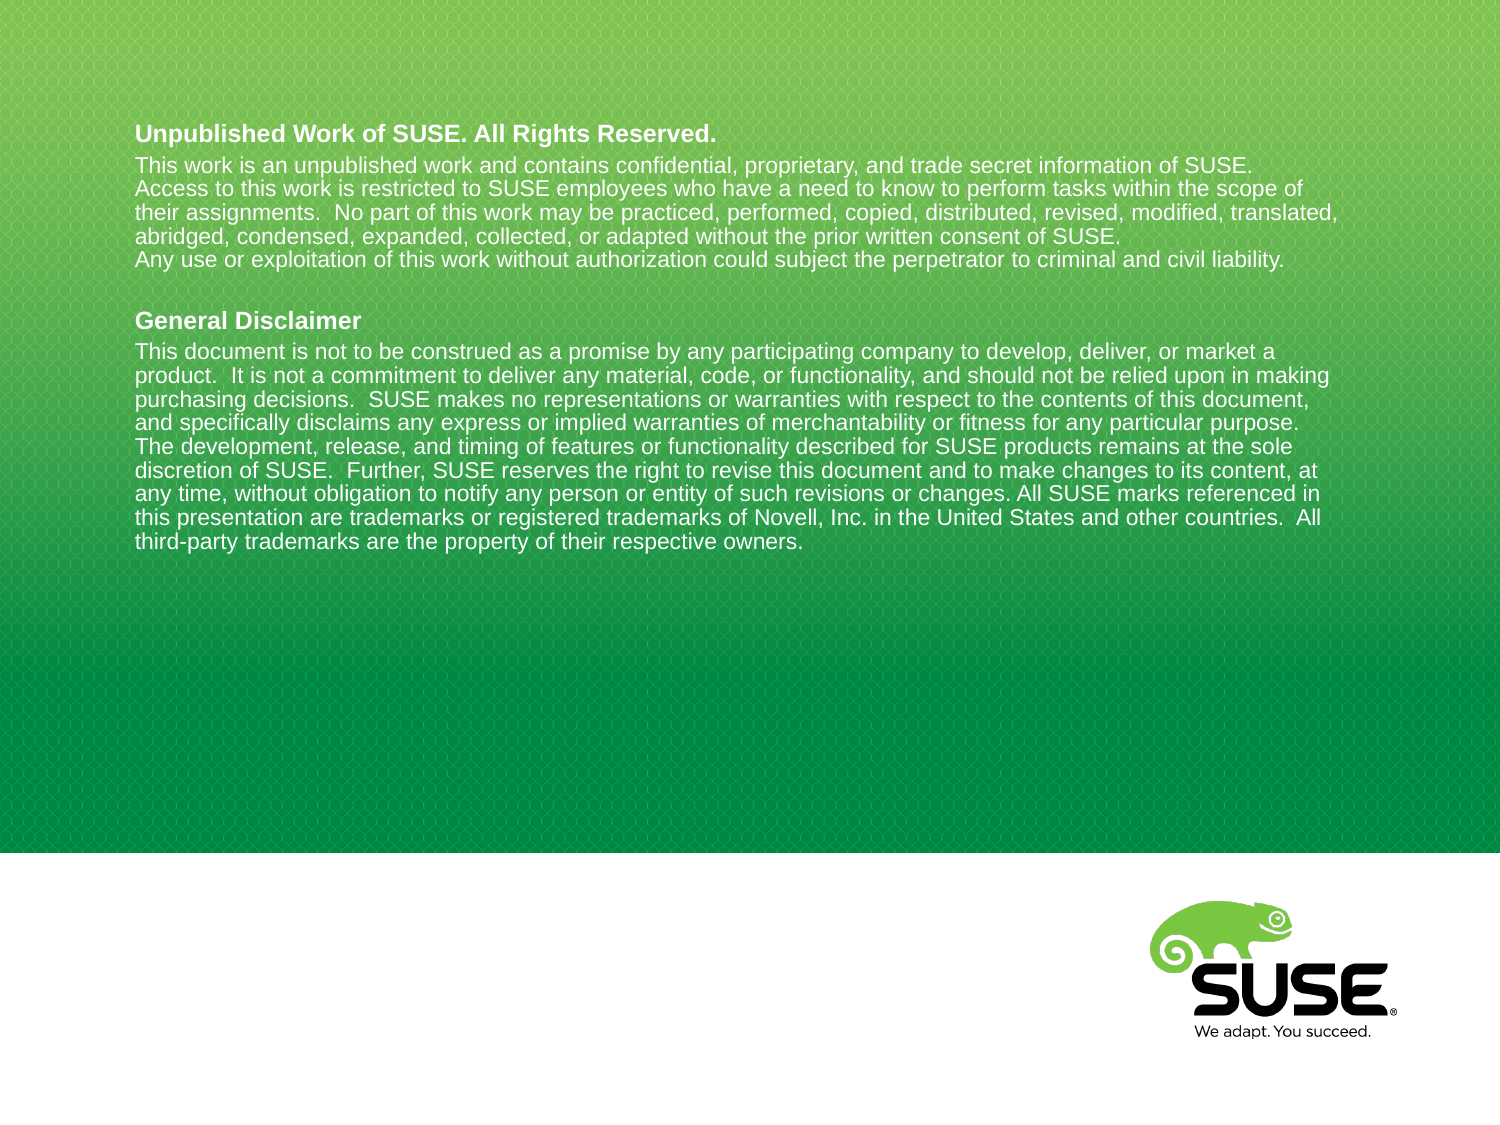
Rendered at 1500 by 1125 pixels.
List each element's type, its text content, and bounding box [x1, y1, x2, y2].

picture [1150, 901, 1397, 1039]
picture [0, 0, 1500, 853]
list Unpublished Work of SUSE. All Rights Reserved. This work is an unpublished work and contains confidential, proprietary, and trade secret information of SUSE. Access to this work is restricted to SUSE employees who have a need to know to perform tasks within the scope of their assignments. No part of this work may be practiced, performed, copied, distributed, revised, modified, translated, abridged, condensed, expanded, collected, or adapted without the prior written consent of SUSE. Any use or exploitation of this work without authorization could subject the perpetrator to criminal and civil liability. General Disclaimer This document is not to be construed as a promise by any participating company to develop, deliver, or market a product. It is not a commitment to deliver any material, code, or functionality, and should not be relied upon in making purchasing decisions. SUSE makes no representations or warranties with respect to the contents of this document, and specifically disclaims any express or implied warranties of merchantability or fitness for any particular purpose. The development, release, and timing of features or functionality described for SUSE products remains at the sole discretion of SUSE. Further, SUSE reserves the right to revise this document and to make changes to its content, at any time, without obligation to notify any person or entity of such revisions or changes. All SUSE marks referenced in this presentation are trademarks or registered trademarks of Novell, Inc. in the United States and other countries. All third-party trademarks are the property of their respective owners. [134, 121, 1345, 654]
